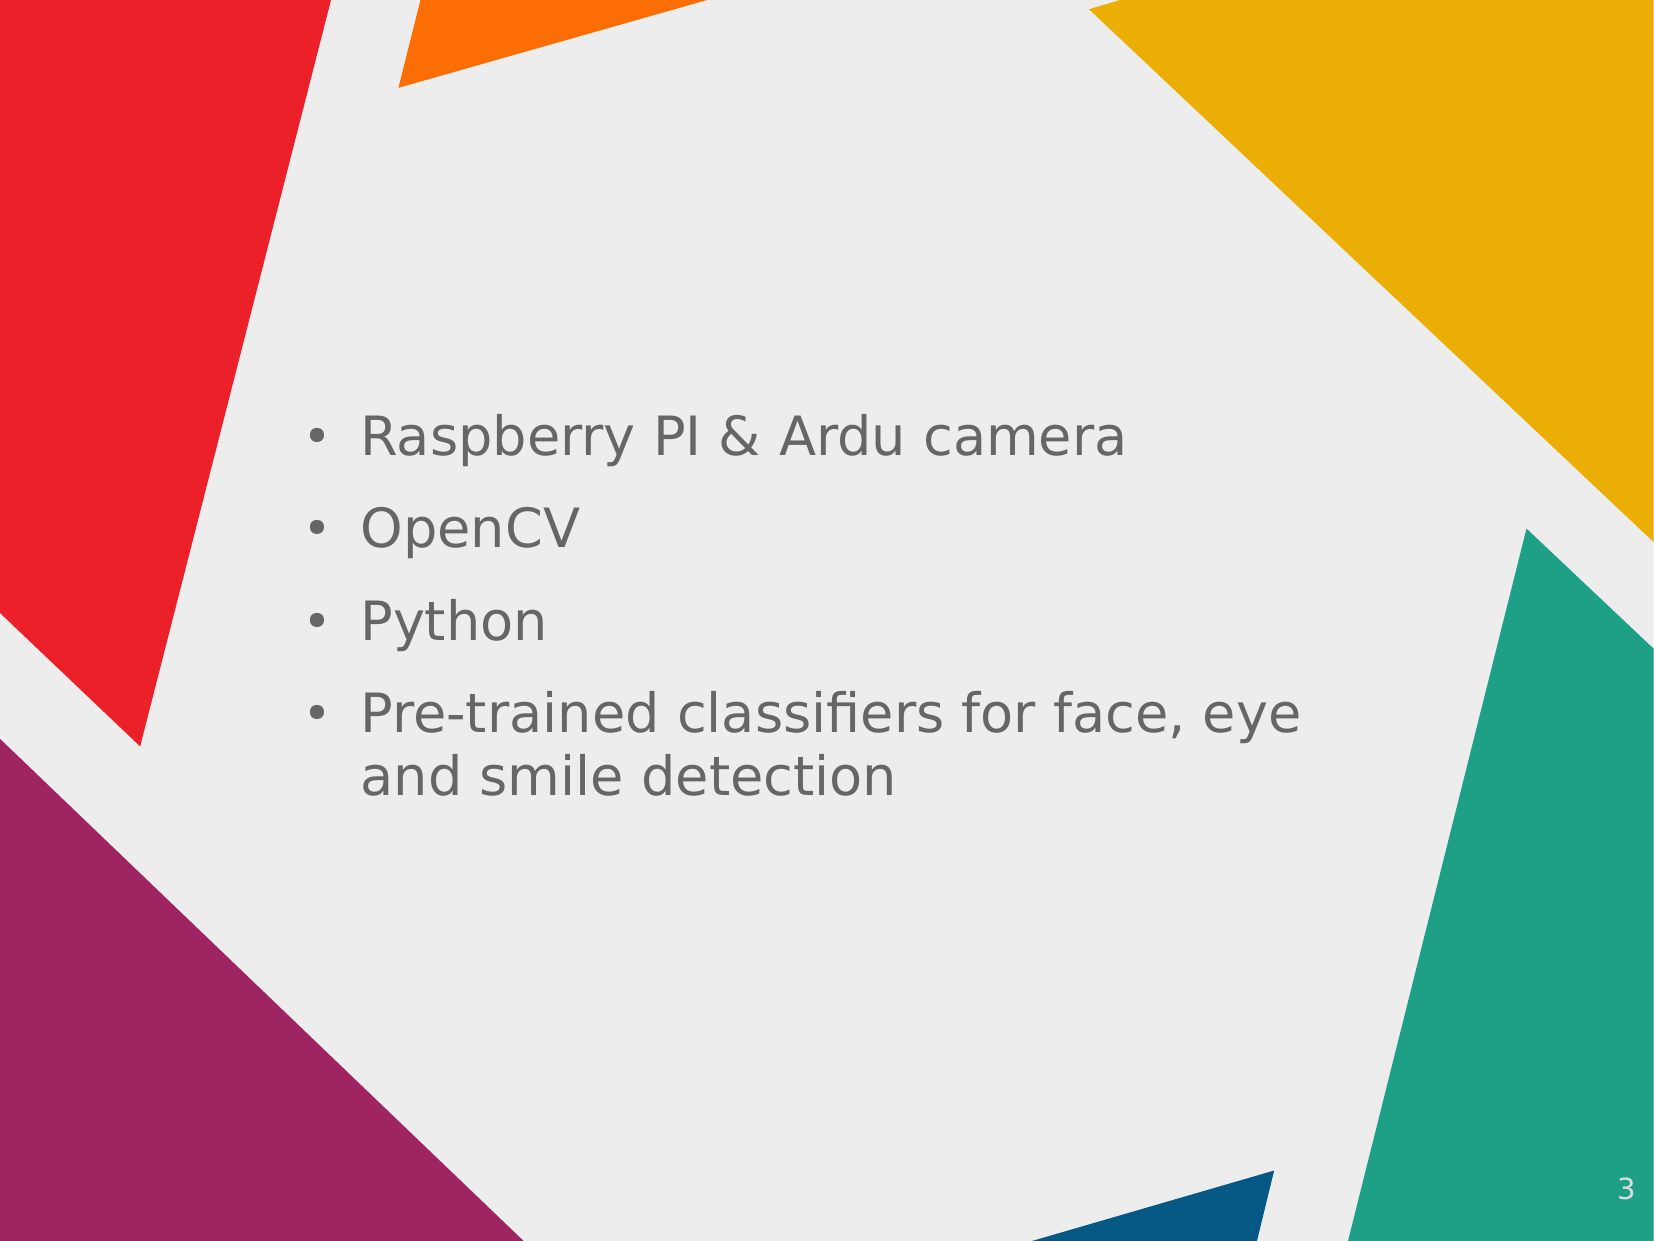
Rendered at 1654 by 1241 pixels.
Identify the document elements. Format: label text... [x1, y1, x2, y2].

list Raspberry PI & Ardu camera OpenCV Python Pre-trained classifiers for face, eye and smile detection [289, 405, 1372, 880]
